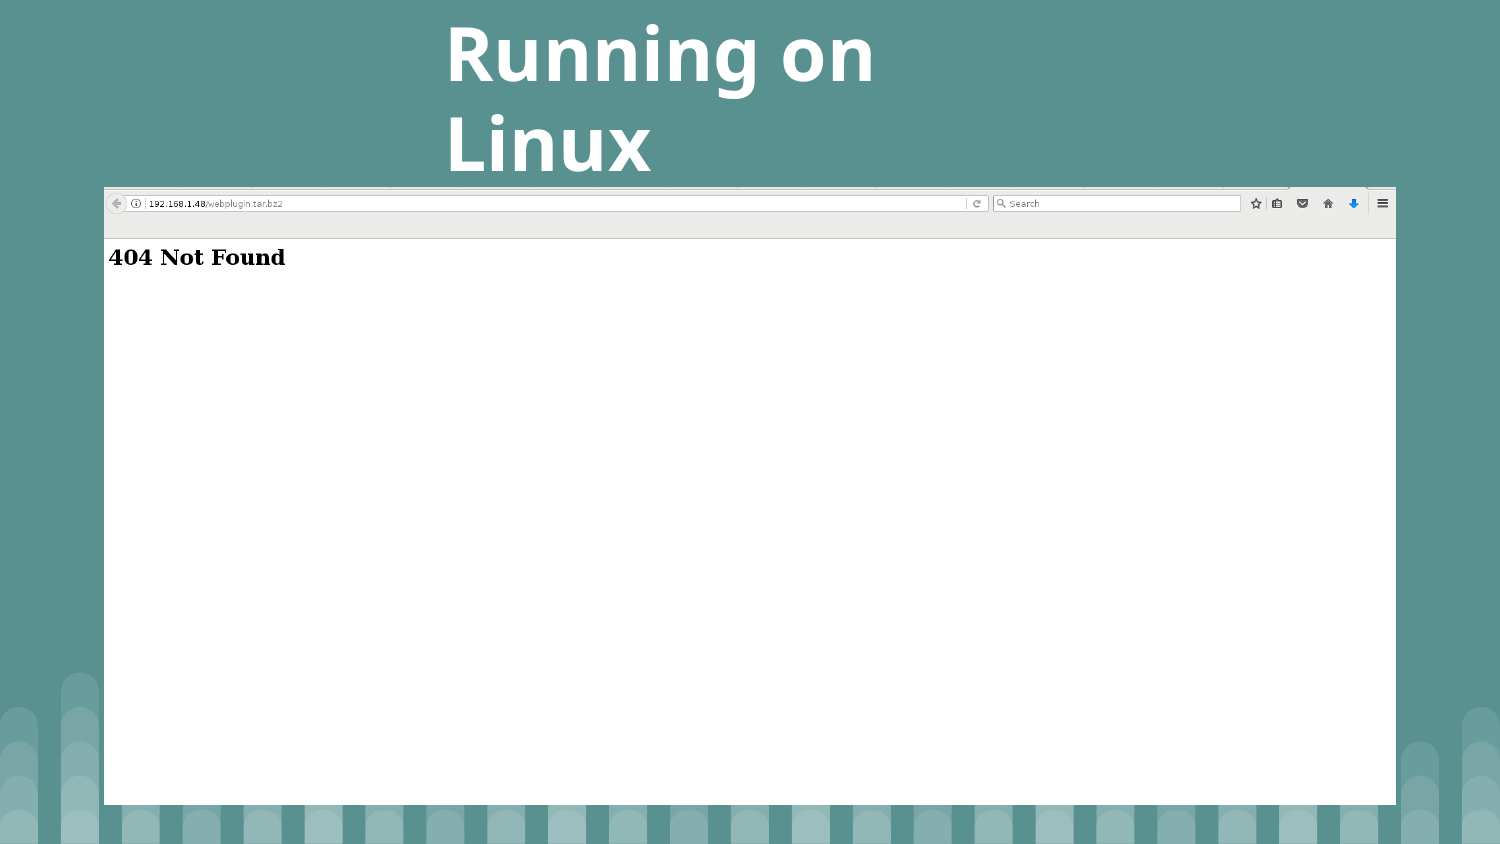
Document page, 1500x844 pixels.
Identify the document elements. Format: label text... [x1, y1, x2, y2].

title Running on Linux [429, 15, 1099, 177]
picture [104, 187, 1396, 805]
